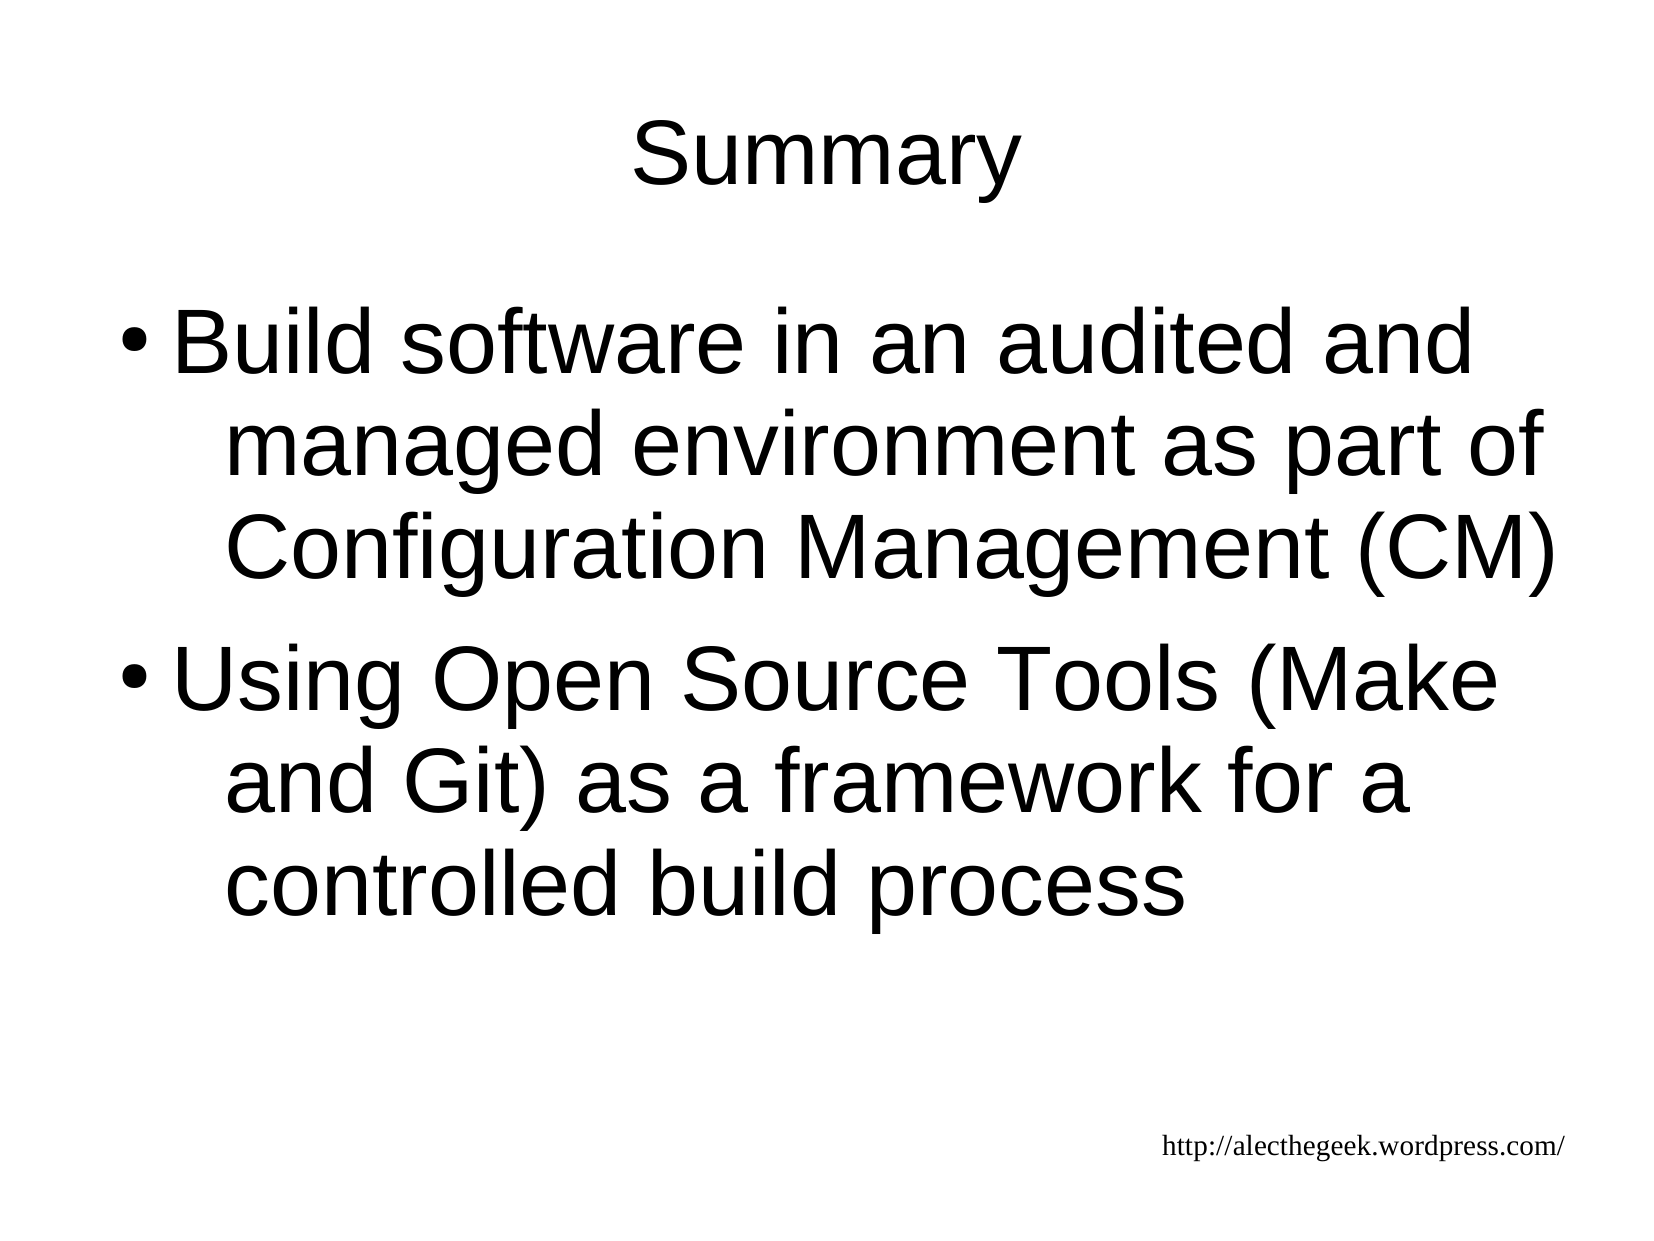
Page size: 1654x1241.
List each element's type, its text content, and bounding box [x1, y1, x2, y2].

list Build software in an audited and managed environment as part of Configuration Management (CM) Using Open Source Tools (Make and Git) as a framework for a controlled build process [82, 290, 1571, 1109]
title Summary [82, 49, 1571, 257]
